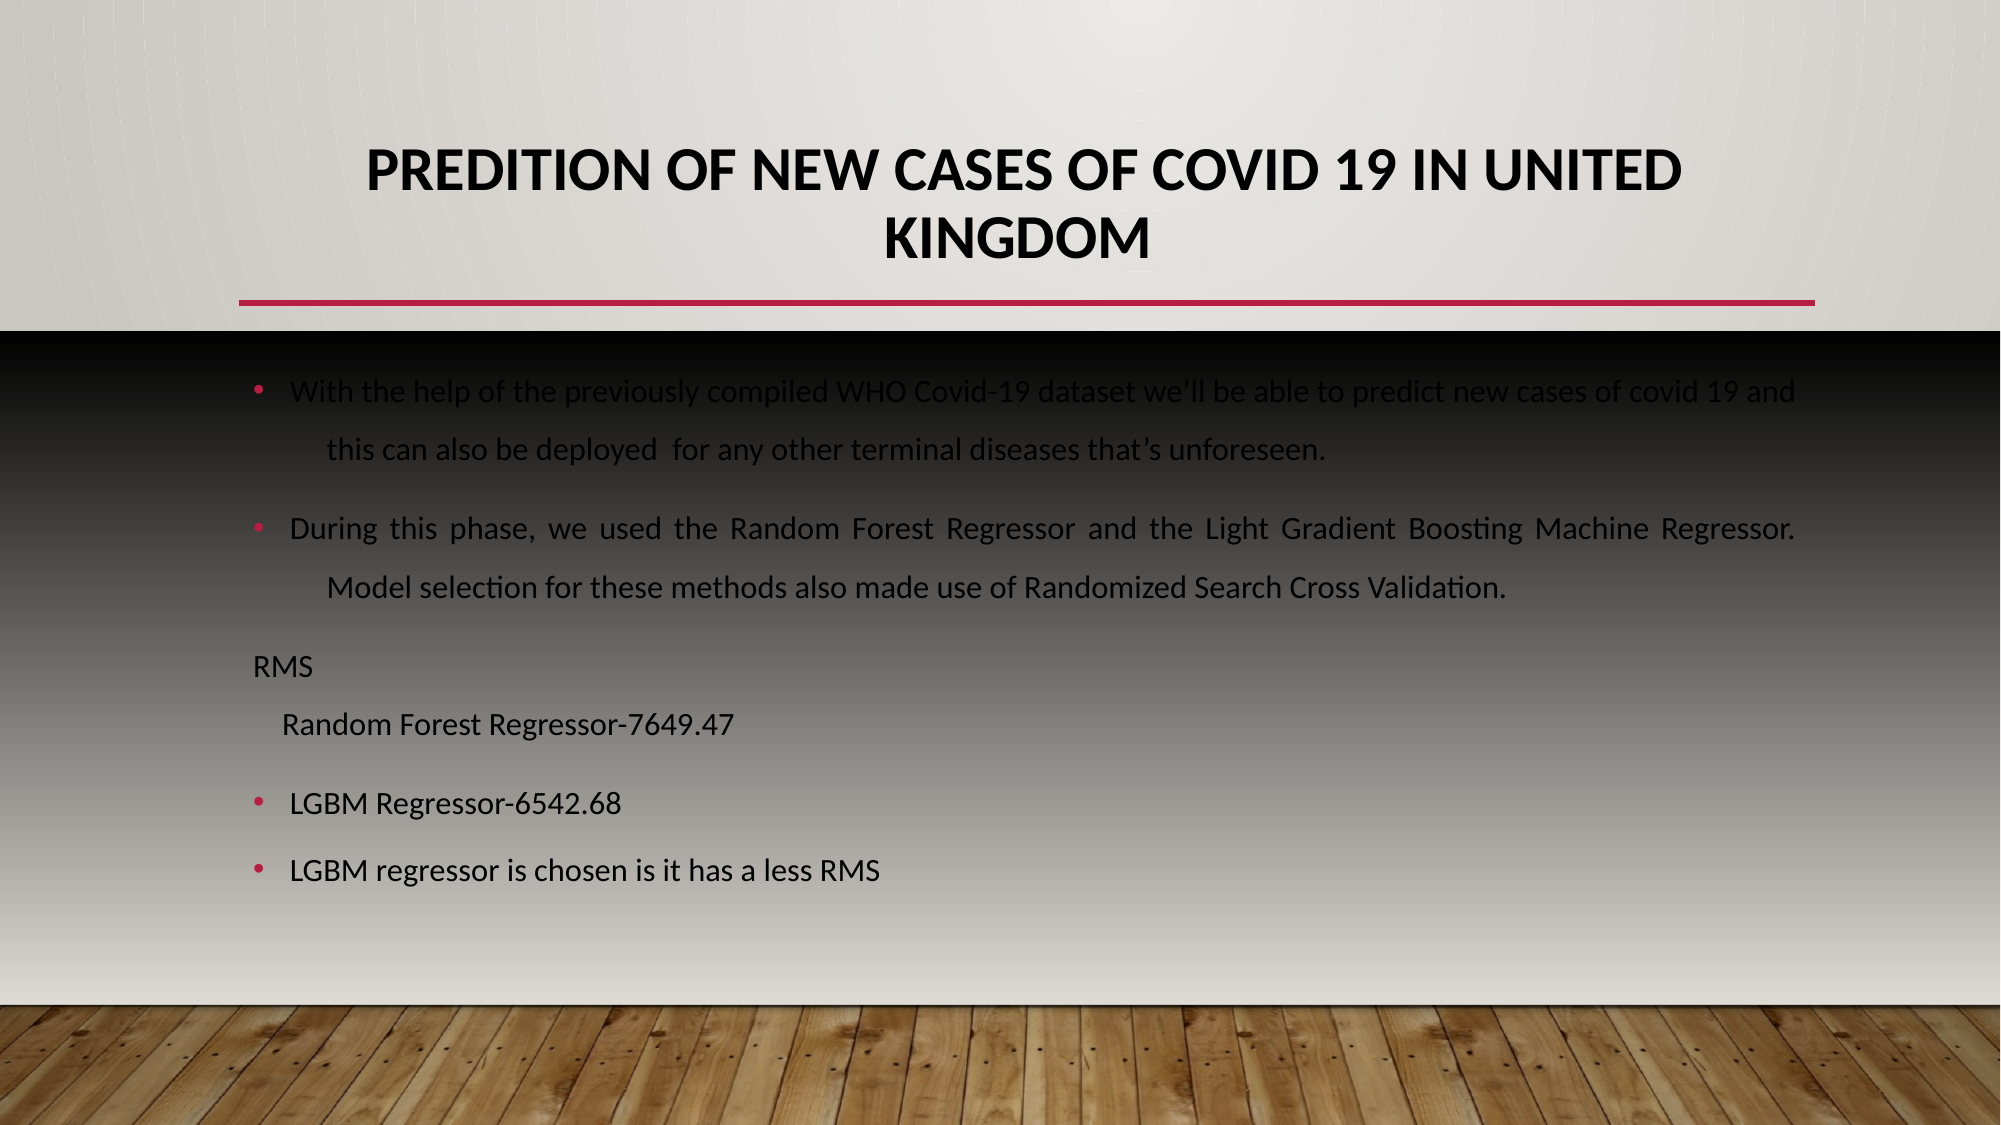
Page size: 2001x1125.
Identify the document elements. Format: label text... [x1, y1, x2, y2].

list With the help of the previously compiled WHO Covid-19 dataset we’ll be able to predict new cases of covid 19 and this can also be deployed for any other terminal diseases that’s unforeseen. During this phase, we used the Random Forest Regressor and the Light Gradient Boosting Machine Regressor. Model selection for these methods also made use of Randomized Search Cross Validation. RMS Random Forest Regressor-7649.47 LGBM Regressor-6542.68 LGBM regressor is chosen is it has a less RMS [238, 342, 1814, 897]
title PREDITION OF NEW CASES OF COVID 19 IN UNITED KINGDOM [238, 129, 1814, 302]
